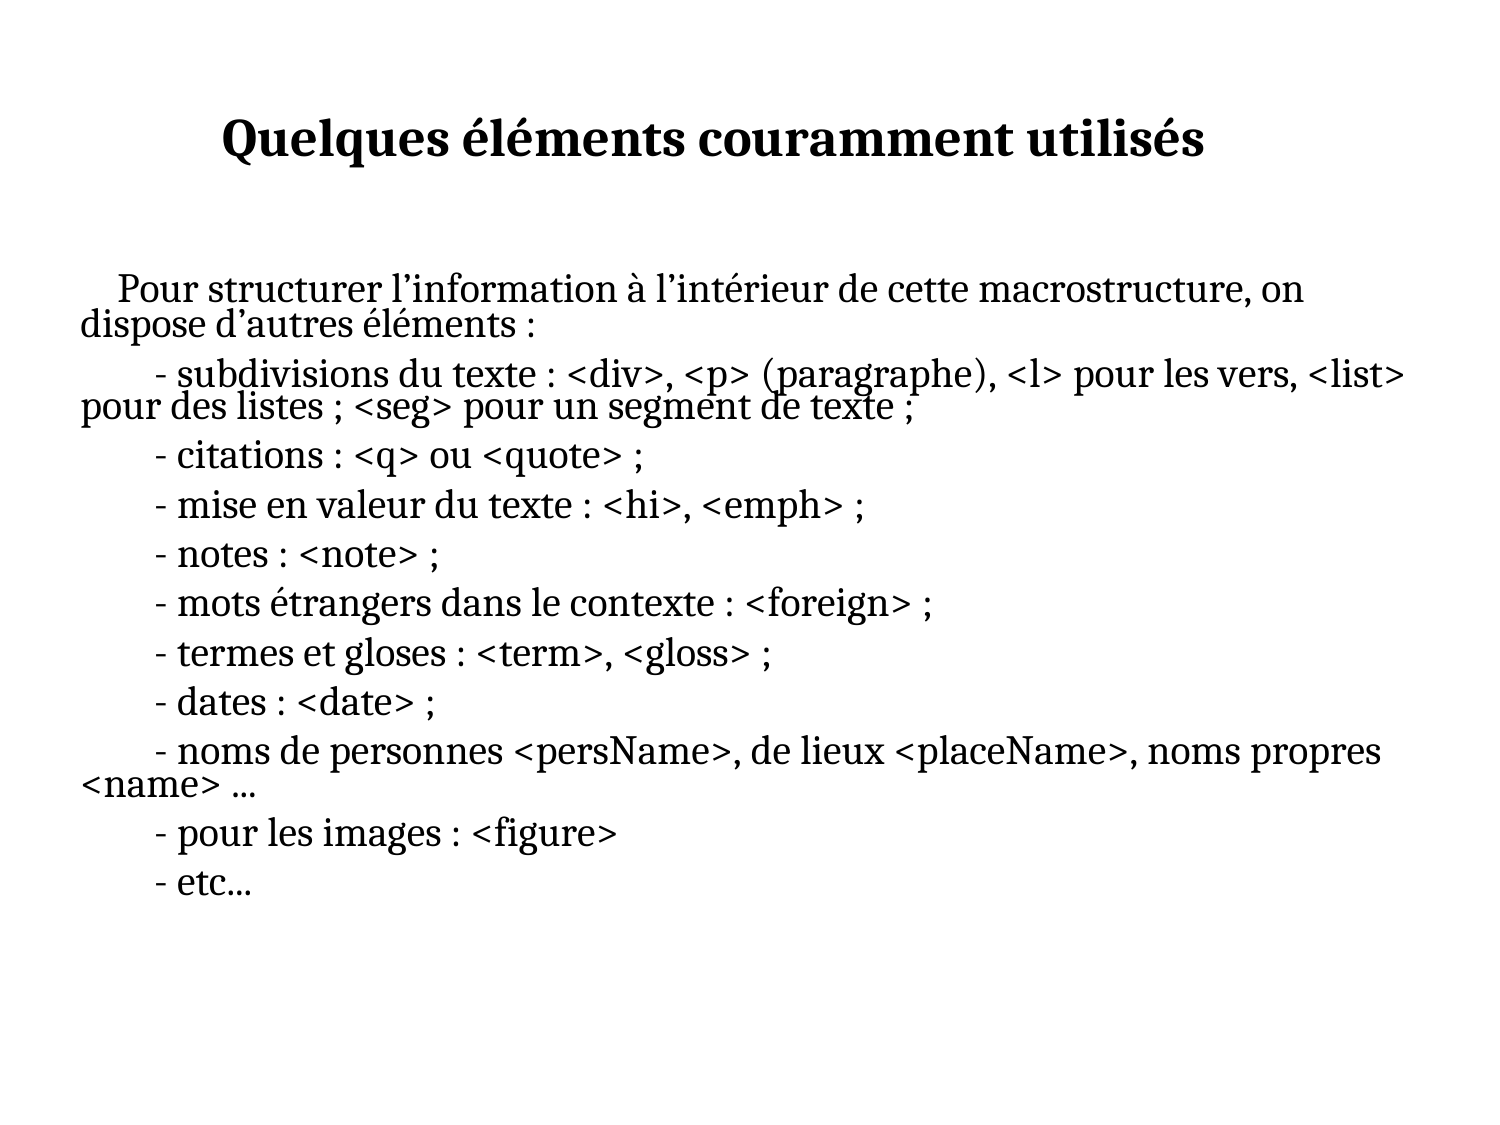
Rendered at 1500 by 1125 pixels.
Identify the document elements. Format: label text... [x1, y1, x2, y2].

title Quelques éléments couramment utilisés [75, 51, 1425, 226]
subtitle Pour structurer l’information à l’intérieur de cette macrostructure, on dispose d’autres éléments : - subdivisions du texte : <div>, <p> (paragraphe), <l> pour les vers, <list> pour des listes ; <seg> pour un segment de texte ; - citations : <q> ou <quote> ; - mise en valeur du texte : <hi>, <emph> ; - notes : <note> ; - mots étrangers dans le contexte : <foreign> ; - termes et gloses : <term>, <gloss> ; - dates : <date> ; - noms de personnes <persName>, de lieux <placeName>, noms propres <name> ... - pour les images : <figure> - etc... [80, 194, 1431, 1072]
